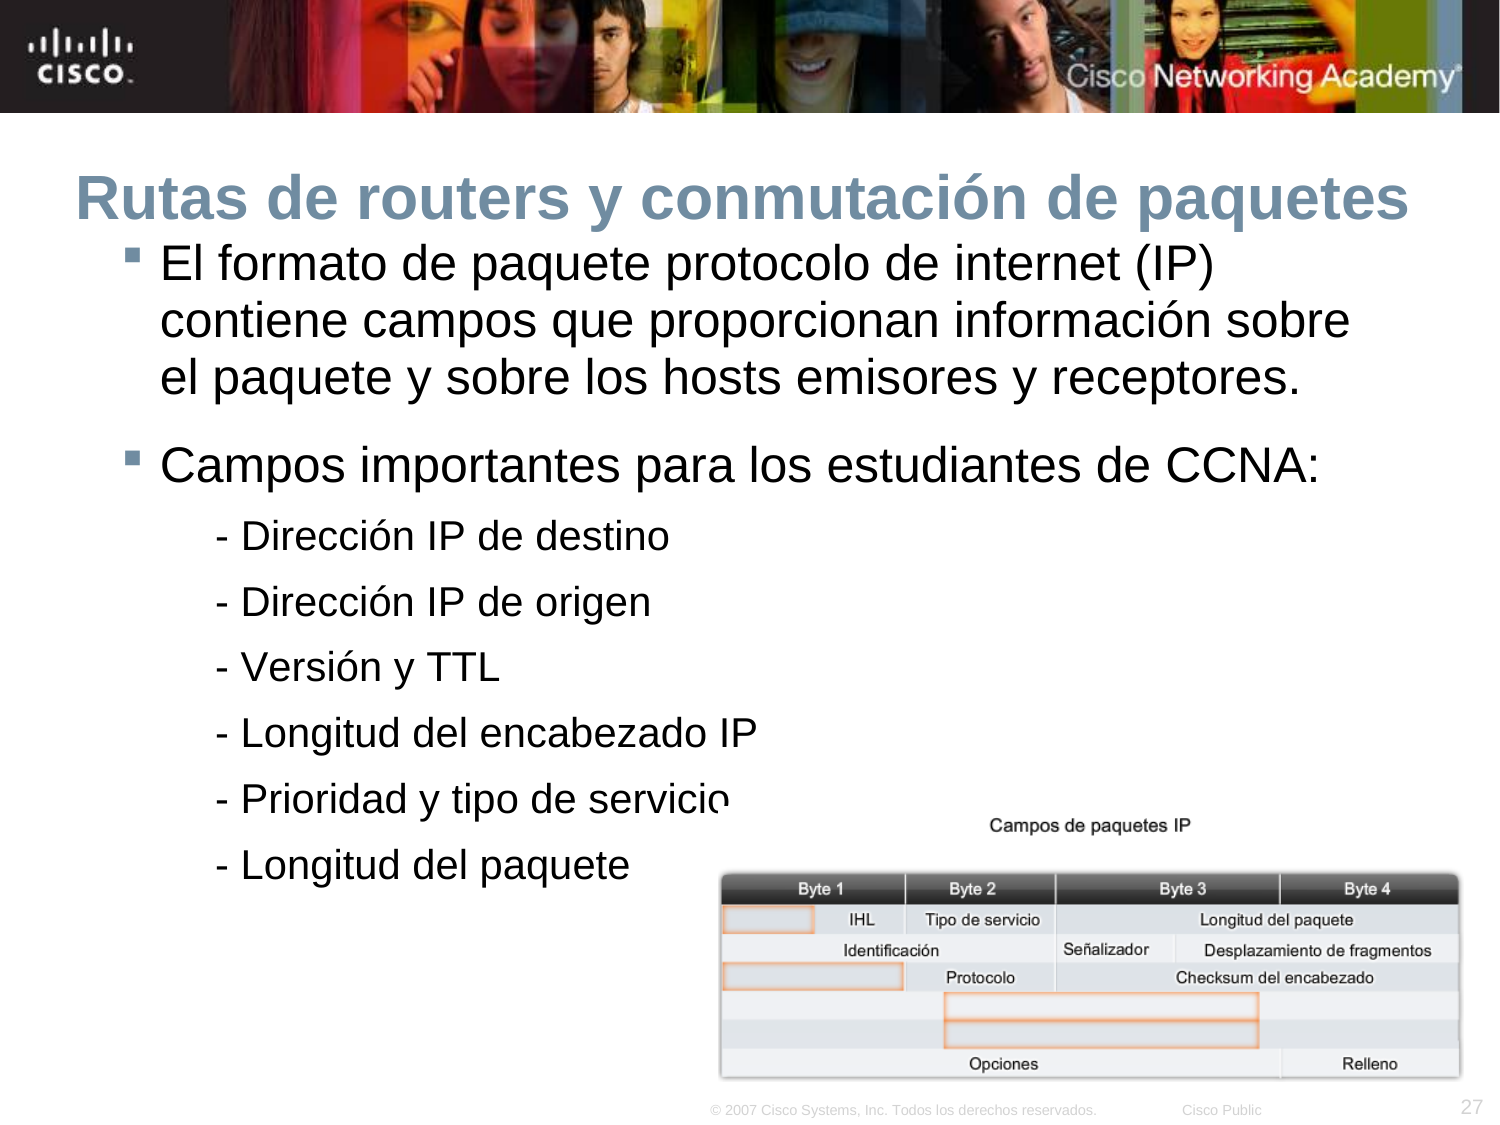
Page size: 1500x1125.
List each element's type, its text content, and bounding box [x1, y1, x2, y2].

title Rutas de routers y conmutación de paquetes [62, 102, 1500, 241]
list El formato de paquete protocolo de internet (IP) contiene campos que proporcionan información sobre el paquete y sobre los hosts emisores y receptores. Campos importantes para los estudiantes de CCNA: - Dirección IP de destino - Dirección IP de origen - Versión y TTL - Longitud del encabezado IP - Prioridad y tipo de servicio - Longitud del paquete [107, 228, 1411, 1062]
picture [718, 806, 1464, 1082]
picture [0, 0, 1500, 113]
